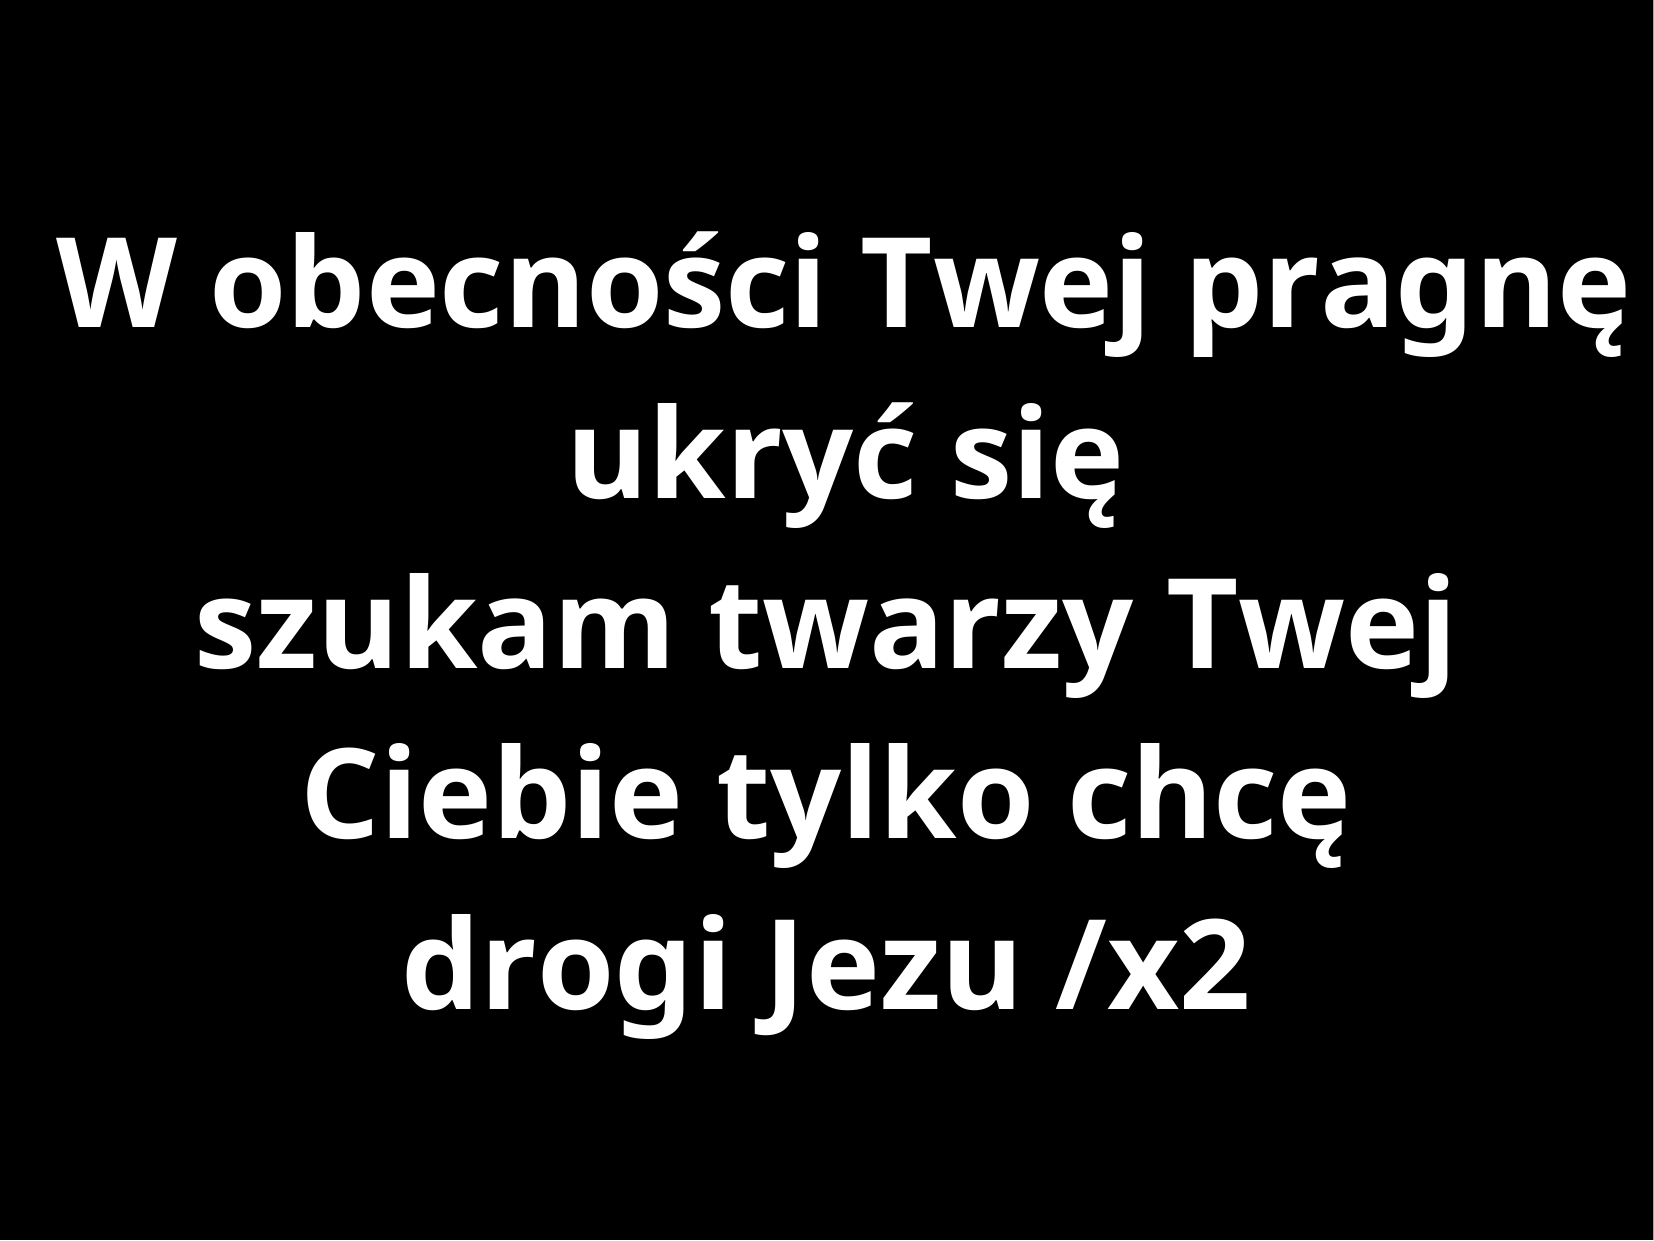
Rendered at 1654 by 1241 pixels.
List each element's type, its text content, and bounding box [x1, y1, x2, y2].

subtitle W obecności Twej pragnę ukryć się szukam twarzy Twej Ciebie tylko chcę drogi Jezu /x2 [0, 0, 1654, 1241]
